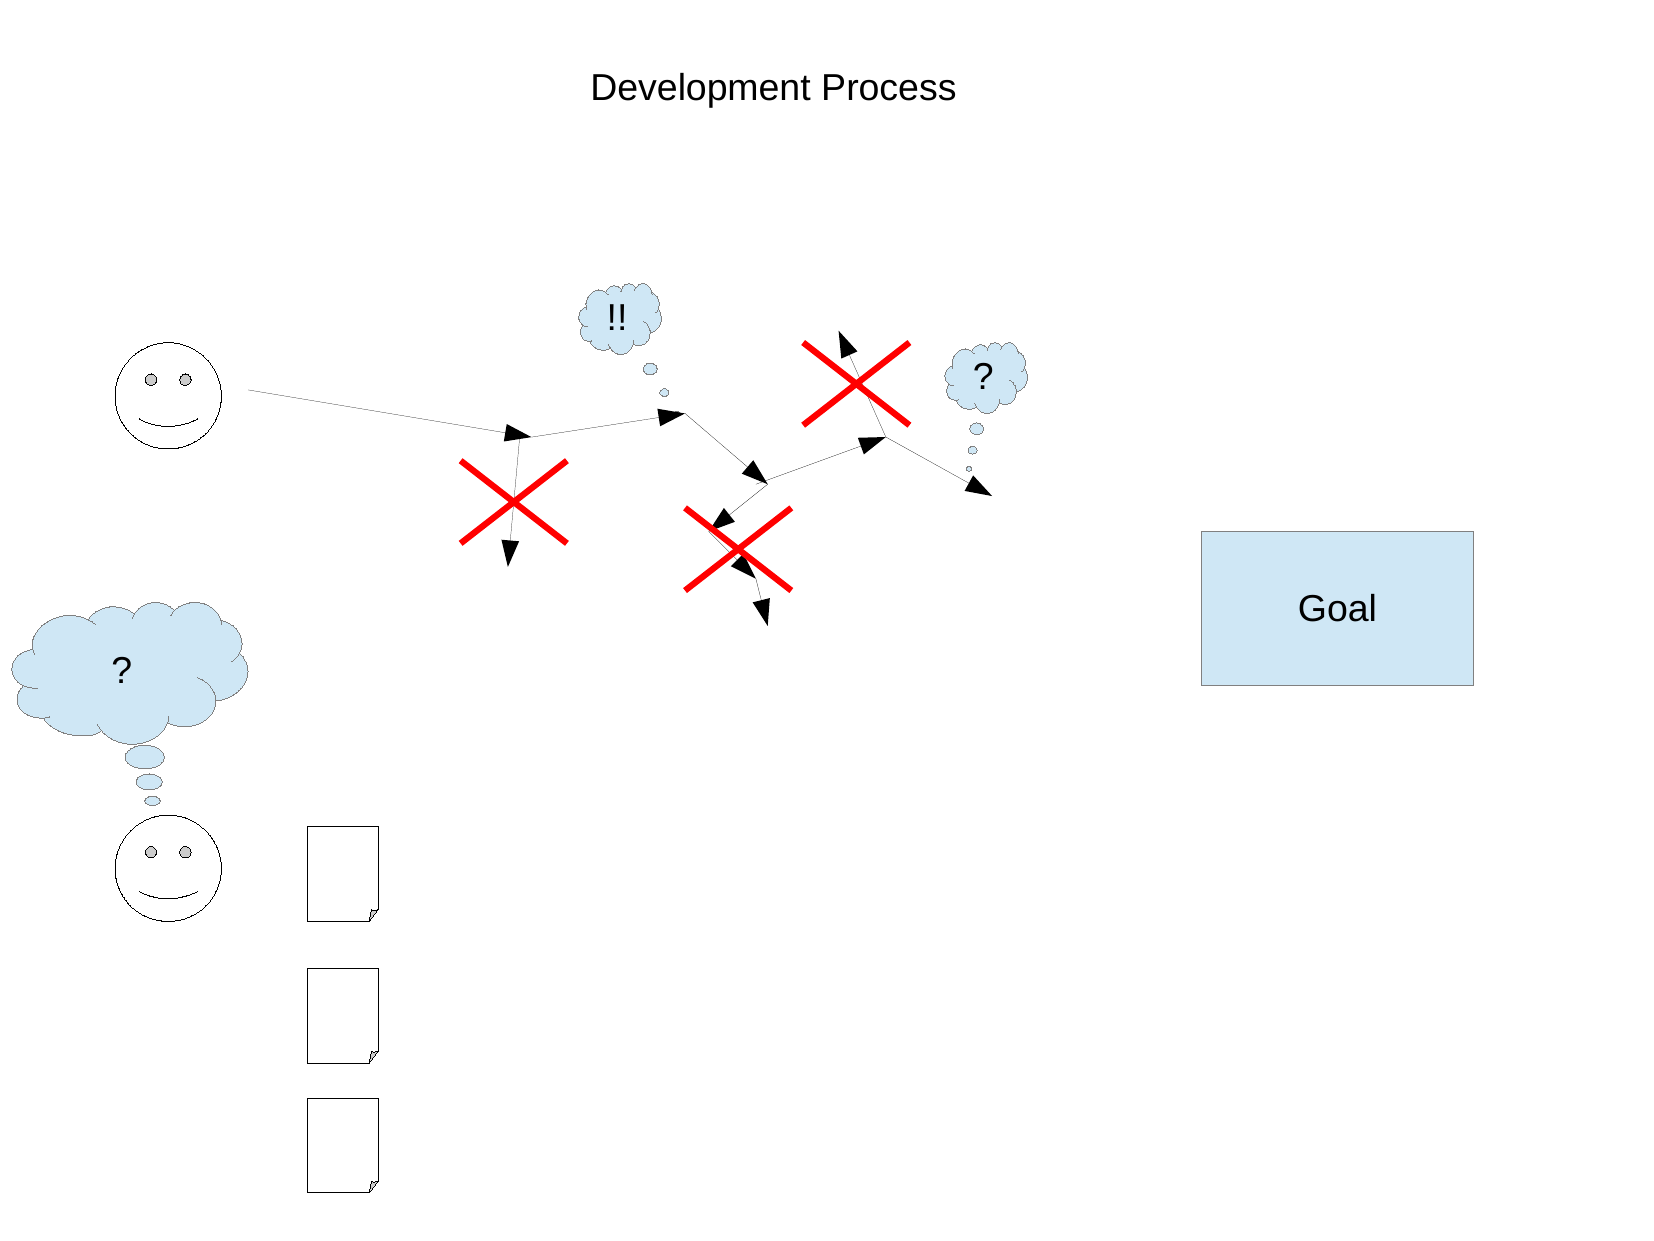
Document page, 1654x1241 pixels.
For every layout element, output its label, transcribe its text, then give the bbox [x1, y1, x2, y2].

text_box [115, 815, 222, 922]
text_box [307, 968, 379, 1064]
text_box !! [643, 363, 658, 375]
text_box ? [968, 446, 978, 455]
text_box Development Process [575, 59, 973, 116]
text_box ? [144, 796, 161, 806]
text_box ? [944, 342, 1028, 414]
text_box !! [578, 283, 662, 355]
text_box ? [969, 422, 984, 435]
text_box Goal [1201, 531, 1474, 686]
text_box !! [659, 388, 669, 397]
text_box ? [136, 773, 163, 790]
text_box [115, 342, 222, 449]
text_box [307, 1098, 379, 1193]
text_box [307, 826, 379, 922]
text_box ? [11, 602, 249, 769]
